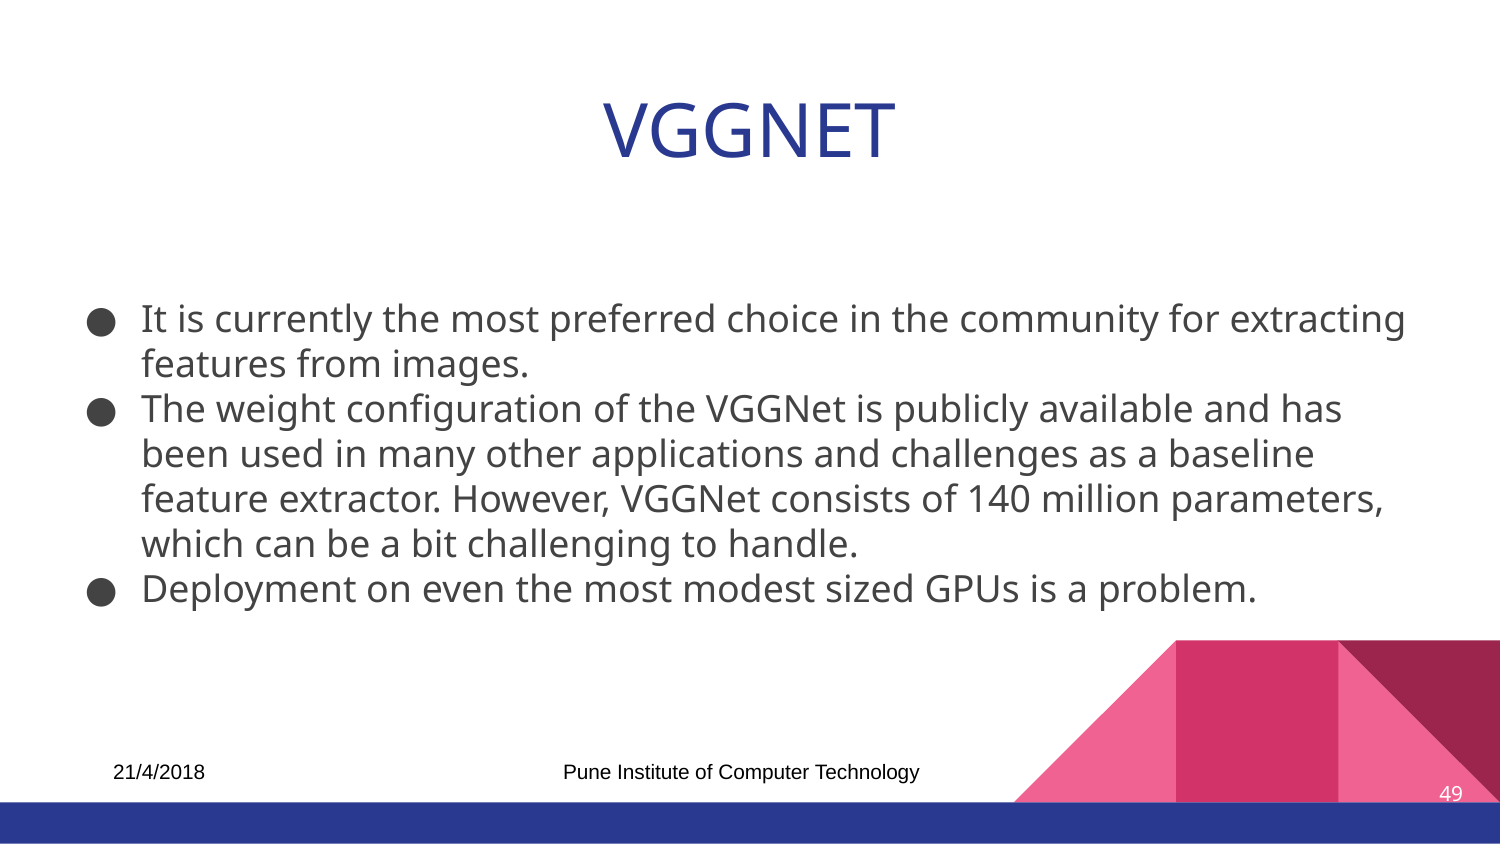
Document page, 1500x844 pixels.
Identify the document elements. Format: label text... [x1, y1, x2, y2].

title VGGNET [51, 67, 1449, 167]
list It is currently the most preferred choice in the community for extracting features from images. The weight configuration of the VGGNet is publicly available and has been used in many other applications and challenges as a baseline feature extractor. However, VGGNet consists of 140 million parameters, which can be a bit challenging to handle. Deployment on even the most modest sized GPUs is a problem. [51, 201, 1449, 750]
slide_number <number> [1387, 762, 1478, 828]
